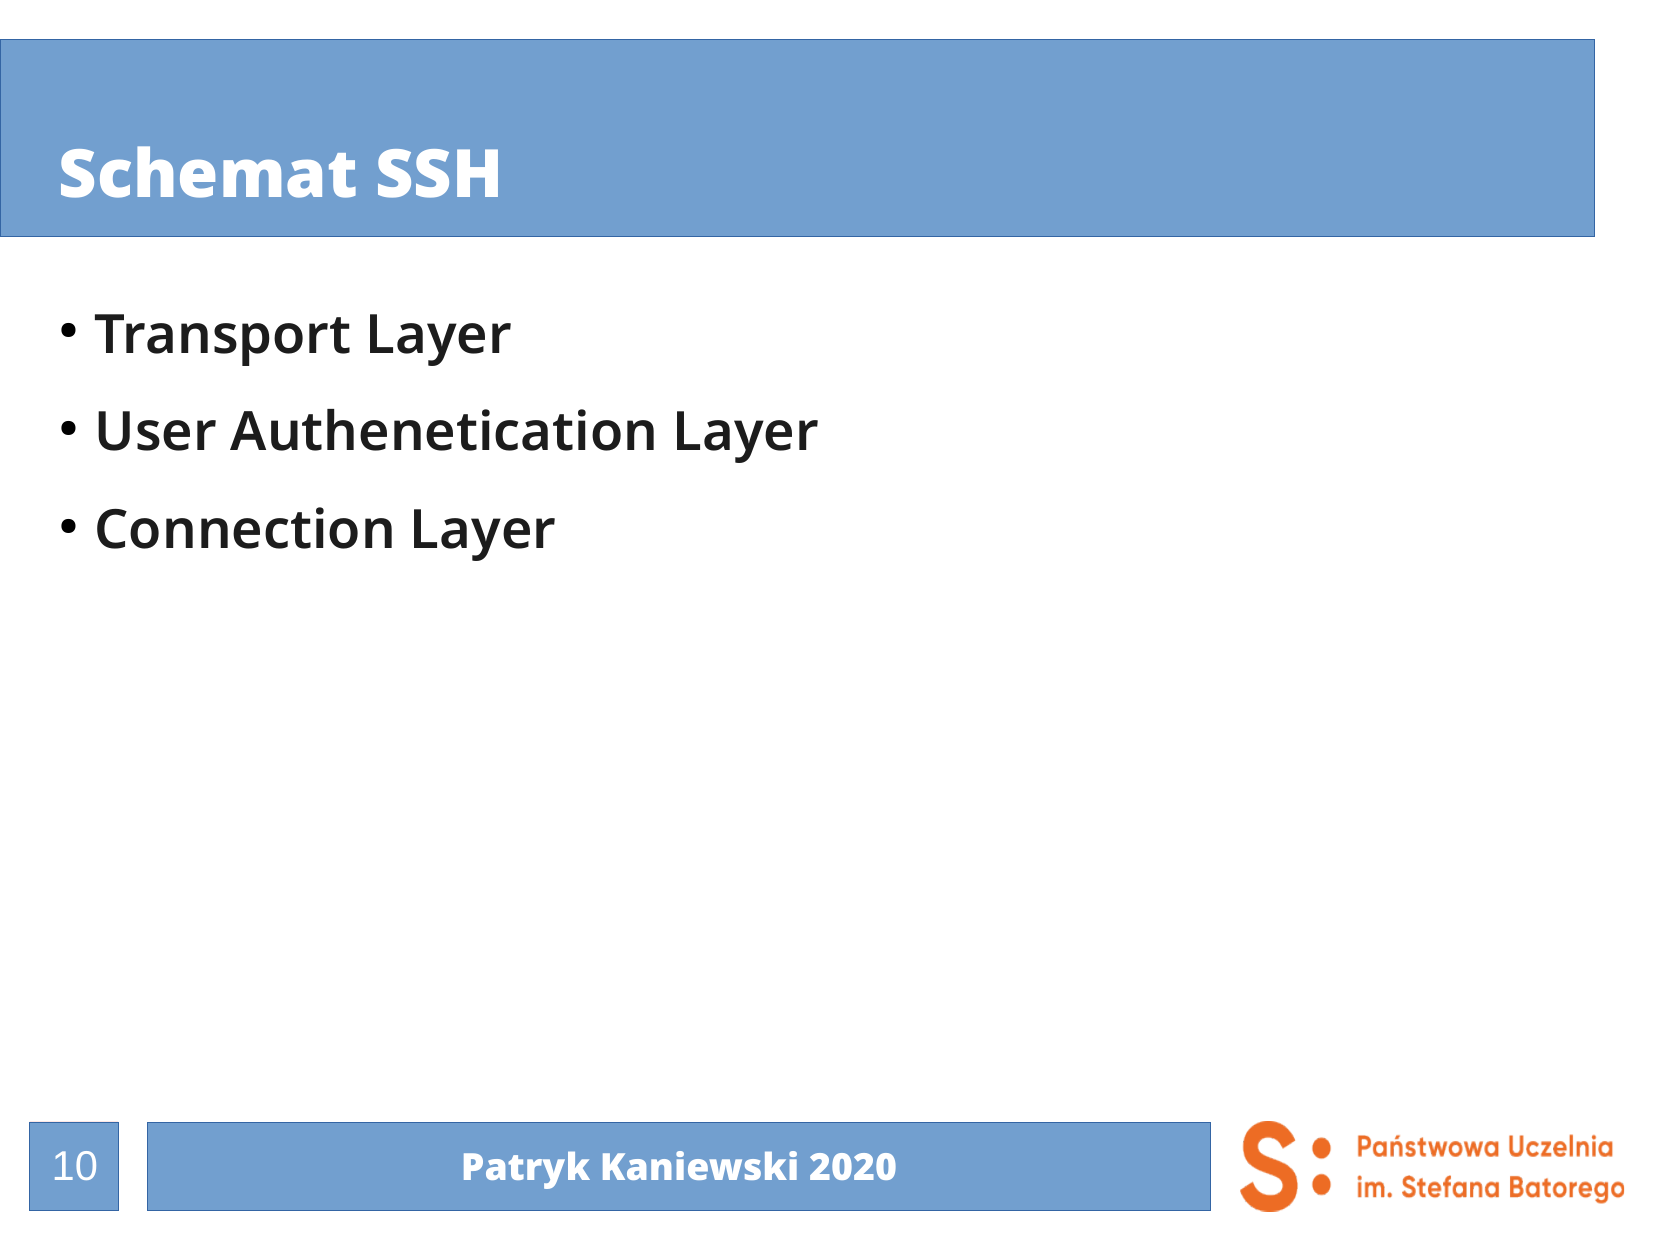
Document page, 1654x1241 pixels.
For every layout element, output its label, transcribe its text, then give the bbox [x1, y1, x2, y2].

picture [1240, 1121, 1625, 1212]
list Transport Layer User Authenetication Layer Connection Layer [59, 295, 1565, 1015]
title Schemat SSH [59, 59, 1595, 217]
